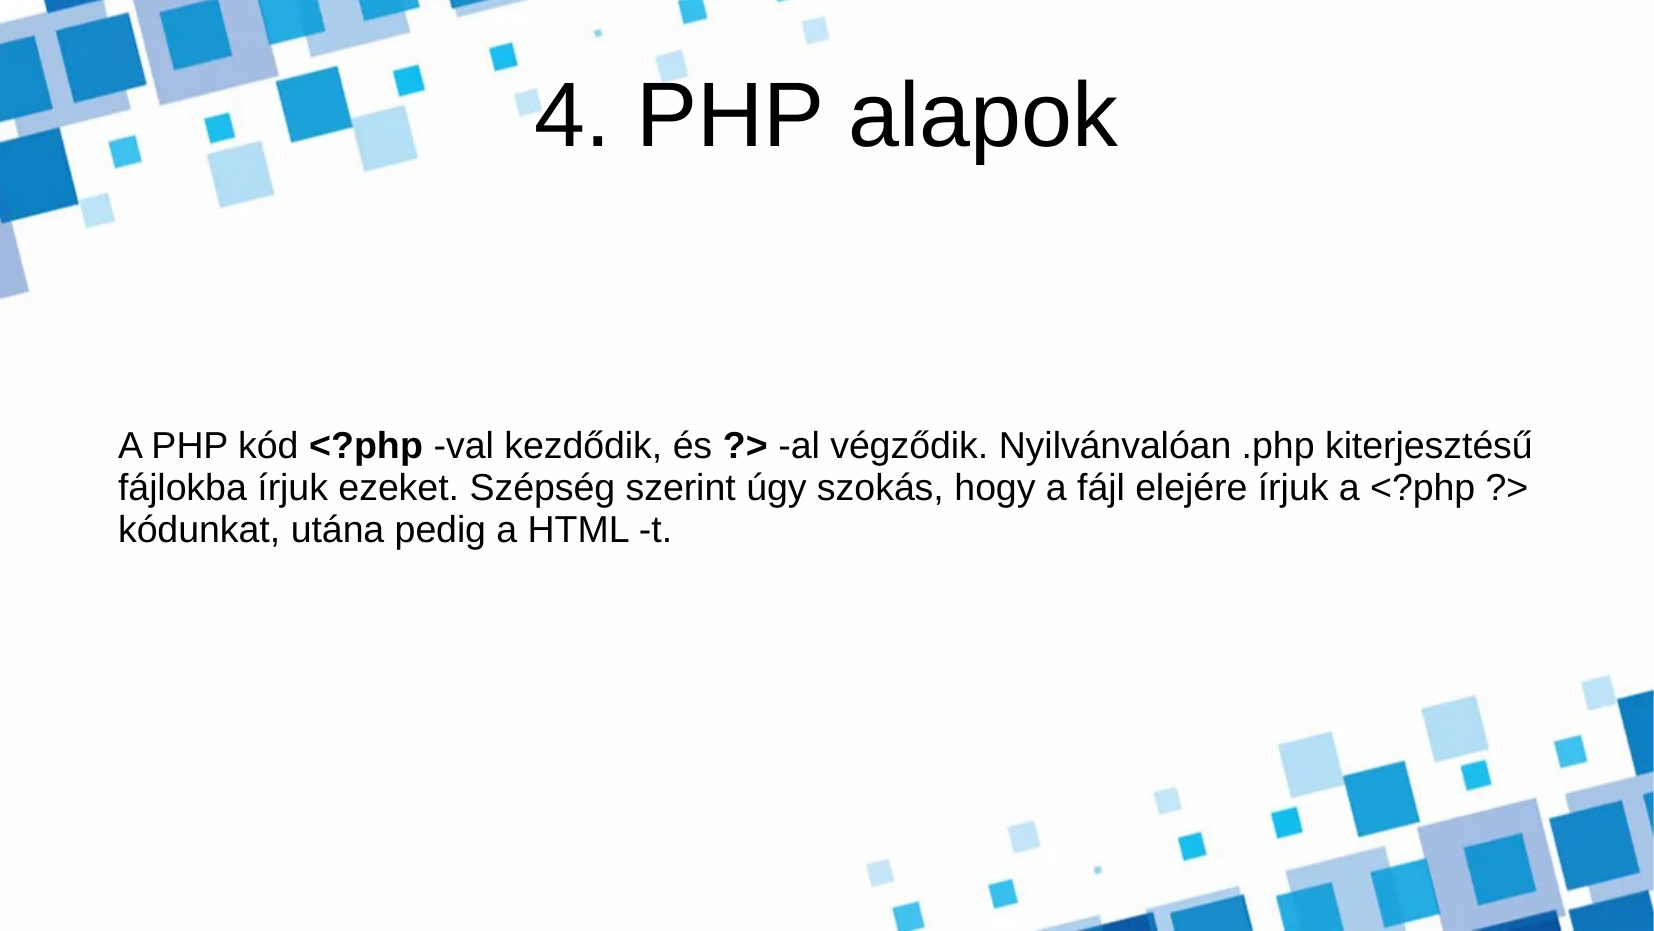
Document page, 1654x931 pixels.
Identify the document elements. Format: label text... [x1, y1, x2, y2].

subtitle A PHP kód <?php -val kezdődik, és ?> -al végződik. Nyilvánvalóan .php kiterjesztésű fájlokba írjuk ezeket. Szépség szerint úgy szokás, hogy a fájl elejére írjuk a <?php ?> kódunkat, utána pedig a HTML -t. [82, 217, 1571, 757]
picture [0, 0, 1654, 931]
title 4. PHP alapok [82, 37, 1571, 193]
